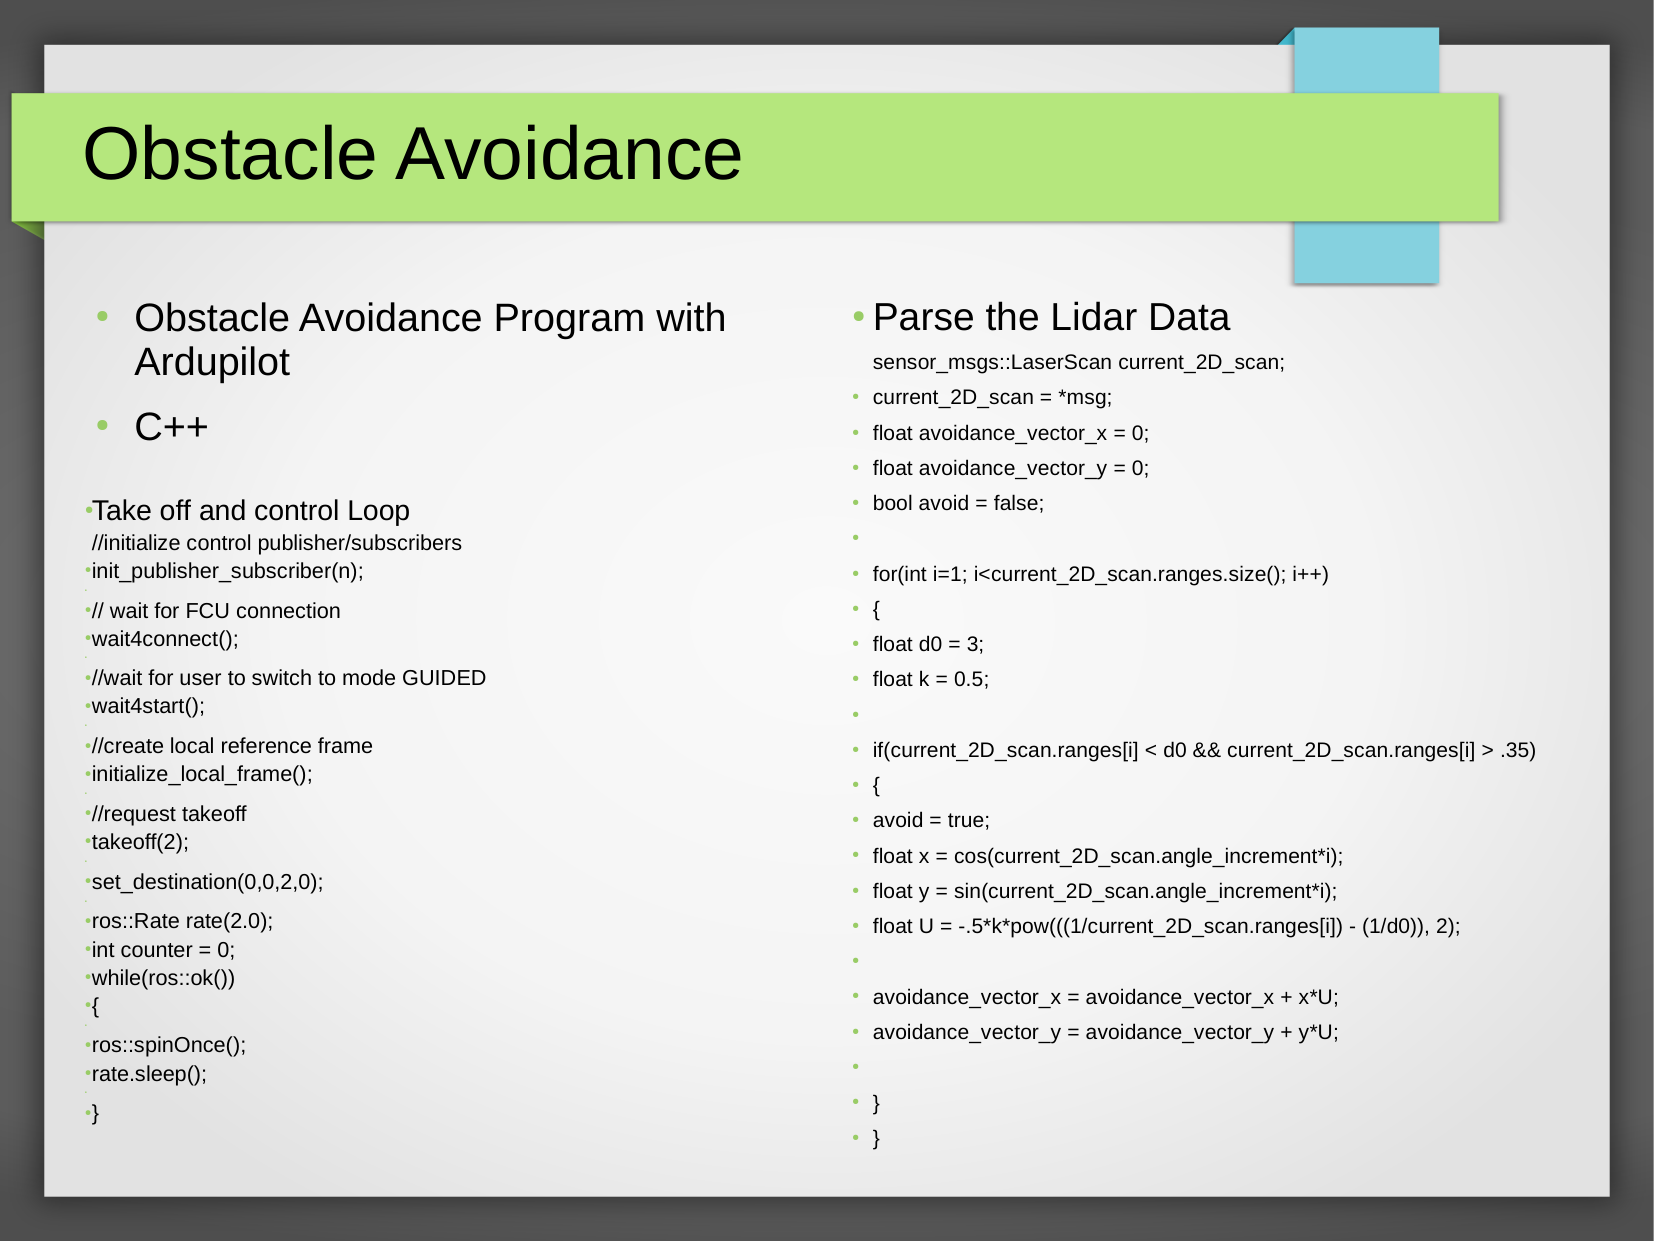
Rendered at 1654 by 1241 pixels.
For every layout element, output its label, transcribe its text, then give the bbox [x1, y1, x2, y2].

list Parse the Lidar Data sensor_msgs::LaserScan current_2D_scan; current_2D_scan = *msg; float avoidance_vector_x = 0; float avoidance_vector_y = 0; bool avoid = false; for(int i=1; i<current_2D_scan.ranges.size(); i++) { float d0 = 3; float k = 0.5; if(current_2D_scan.ranges[i] < d0 && current_2D_scan.ranges[i] > .35) { avoid = true; float x = cos(current_2D_scan.angle_increment*i); float y = sin(current_2D_scan.angle_increment*i); float U = -.5*k*pow(((1/current_2D_scan.ranges[i]) - (1/d0)), 2); avoidance_vector_x = avoidance_vector_x + x*U; avoidance_vector_y = avoidance_vector_y + y*U; } } [845, 295, 1572, 1156]
list Take off and control Loop //initialize control publisher/subscribers init_publisher_subscriber(n); // wait for FCU connection wait4connect(); //wait for user to switch to mode GUIDED wait4start(); //create local reference frame initialize_local_frame(); //request takeoff takeoff(2); set_destination(0,0,2,0); ros::Rate rate(2.0); int counter = 0; while(ros::ok()) { ros::spinOnce(); rate.sleep(); } [82, 495, 691, 1171]
list Obstacle Avoidance Program with Ardupilot C++ [82, 295, 796, 451]
title Obstacle Avoidance [82, 94, 1264, 213]
picture [0, 0, 1654, 1241]
